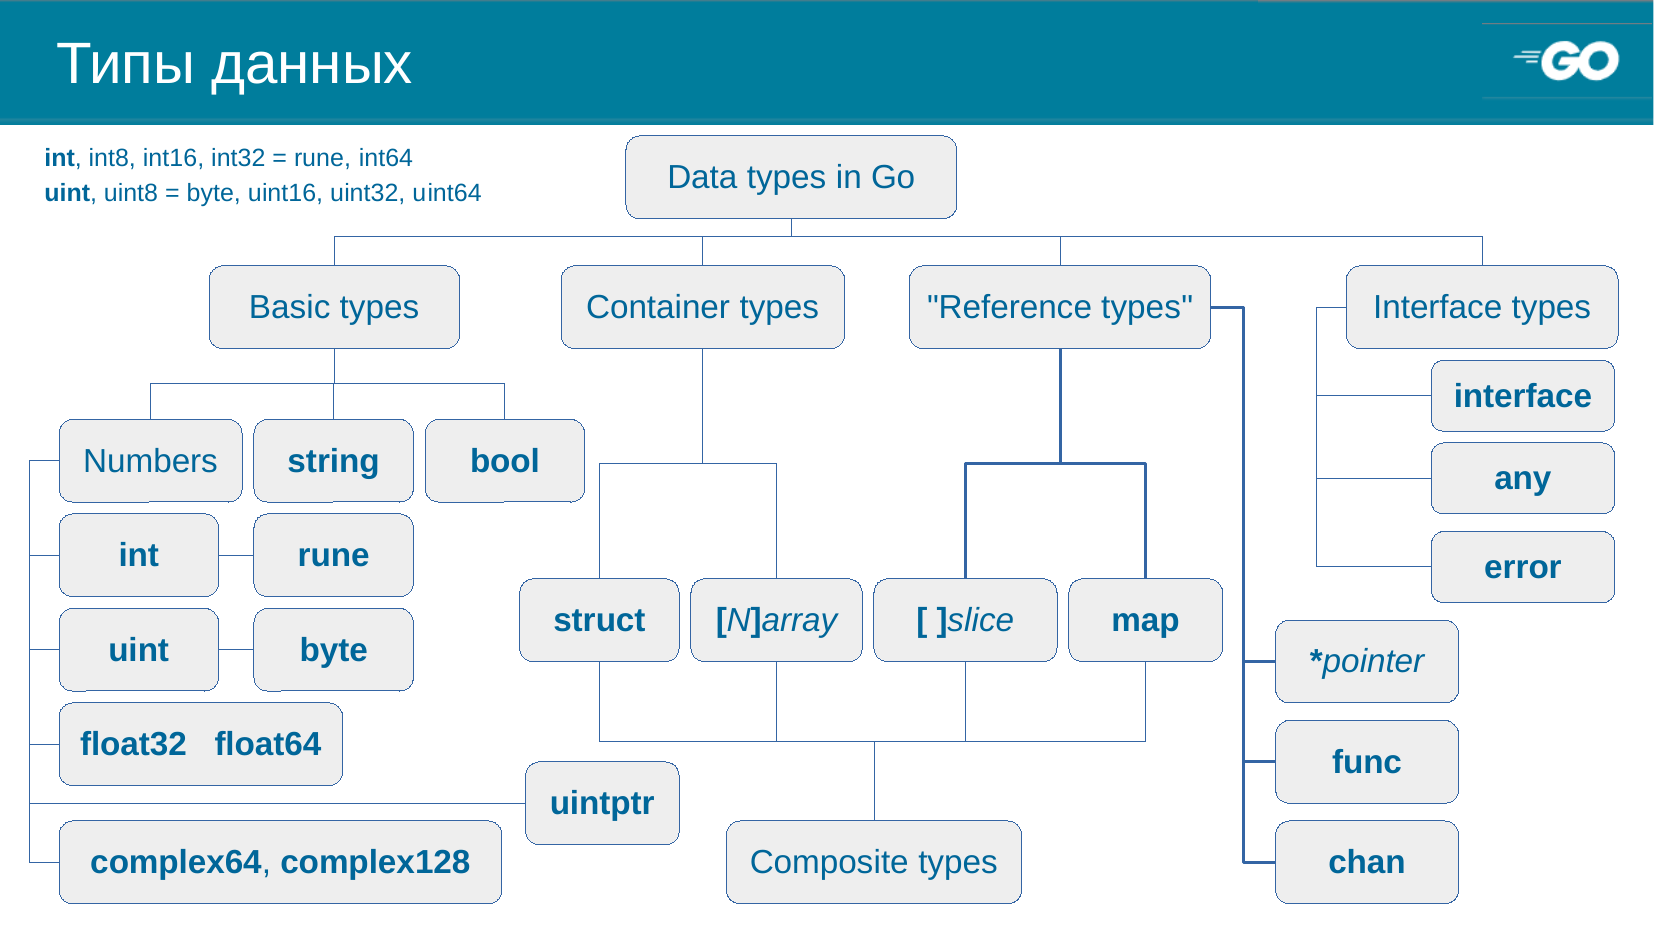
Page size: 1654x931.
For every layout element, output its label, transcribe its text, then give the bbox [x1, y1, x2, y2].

text_box string [253, 419, 414, 503]
text_box byte [253, 608, 414, 692]
text_box Composite types [726, 820, 1022, 904]
text_box error [1431, 531, 1615, 603]
text_box Типы данных [41, 23, 1495, 104]
text_box Data types in Go [625, 135, 957, 219]
text_box any [1431, 442, 1615, 514]
text_box Basic types [209, 265, 460, 349]
text_box *pointer [1275, 620, 1459, 703]
text_box func [1275, 720, 1459, 804]
text_box interface [1431, 360, 1615, 432]
text_box Numbers [59, 419, 243, 503]
text_box "Reference types" [909, 265, 1211, 349]
text_box map [1068, 578, 1223, 662]
text_box uint [59, 608, 219, 692]
text_box uint, uint8 = byte, uint16, uint32, uint64 [29, 171, 591, 219]
text_box struct [519, 578, 680, 662]
text_box int, int8, int16, int32 = rune, int64 [29, 135, 591, 171]
text_box [N]array [690, 578, 863, 662]
text_box rune [253, 513, 414, 597]
text_box [ ]slice [873, 578, 1058, 662]
text_box Container types [561, 265, 845, 349]
text_box float32 float64 [59, 702, 343, 786]
text_box uintptr [525, 761, 680, 845]
text_box bool [425, 419, 585, 503]
text_box complex64, complex128 [59, 820, 502, 904]
text_box int [59, 513, 219, 597]
picture [1542, 41, 1619, 81]
text_box Interface types [1346, 265, 1619, 349]
text_box chan [1275, 820, 1459, 904]
